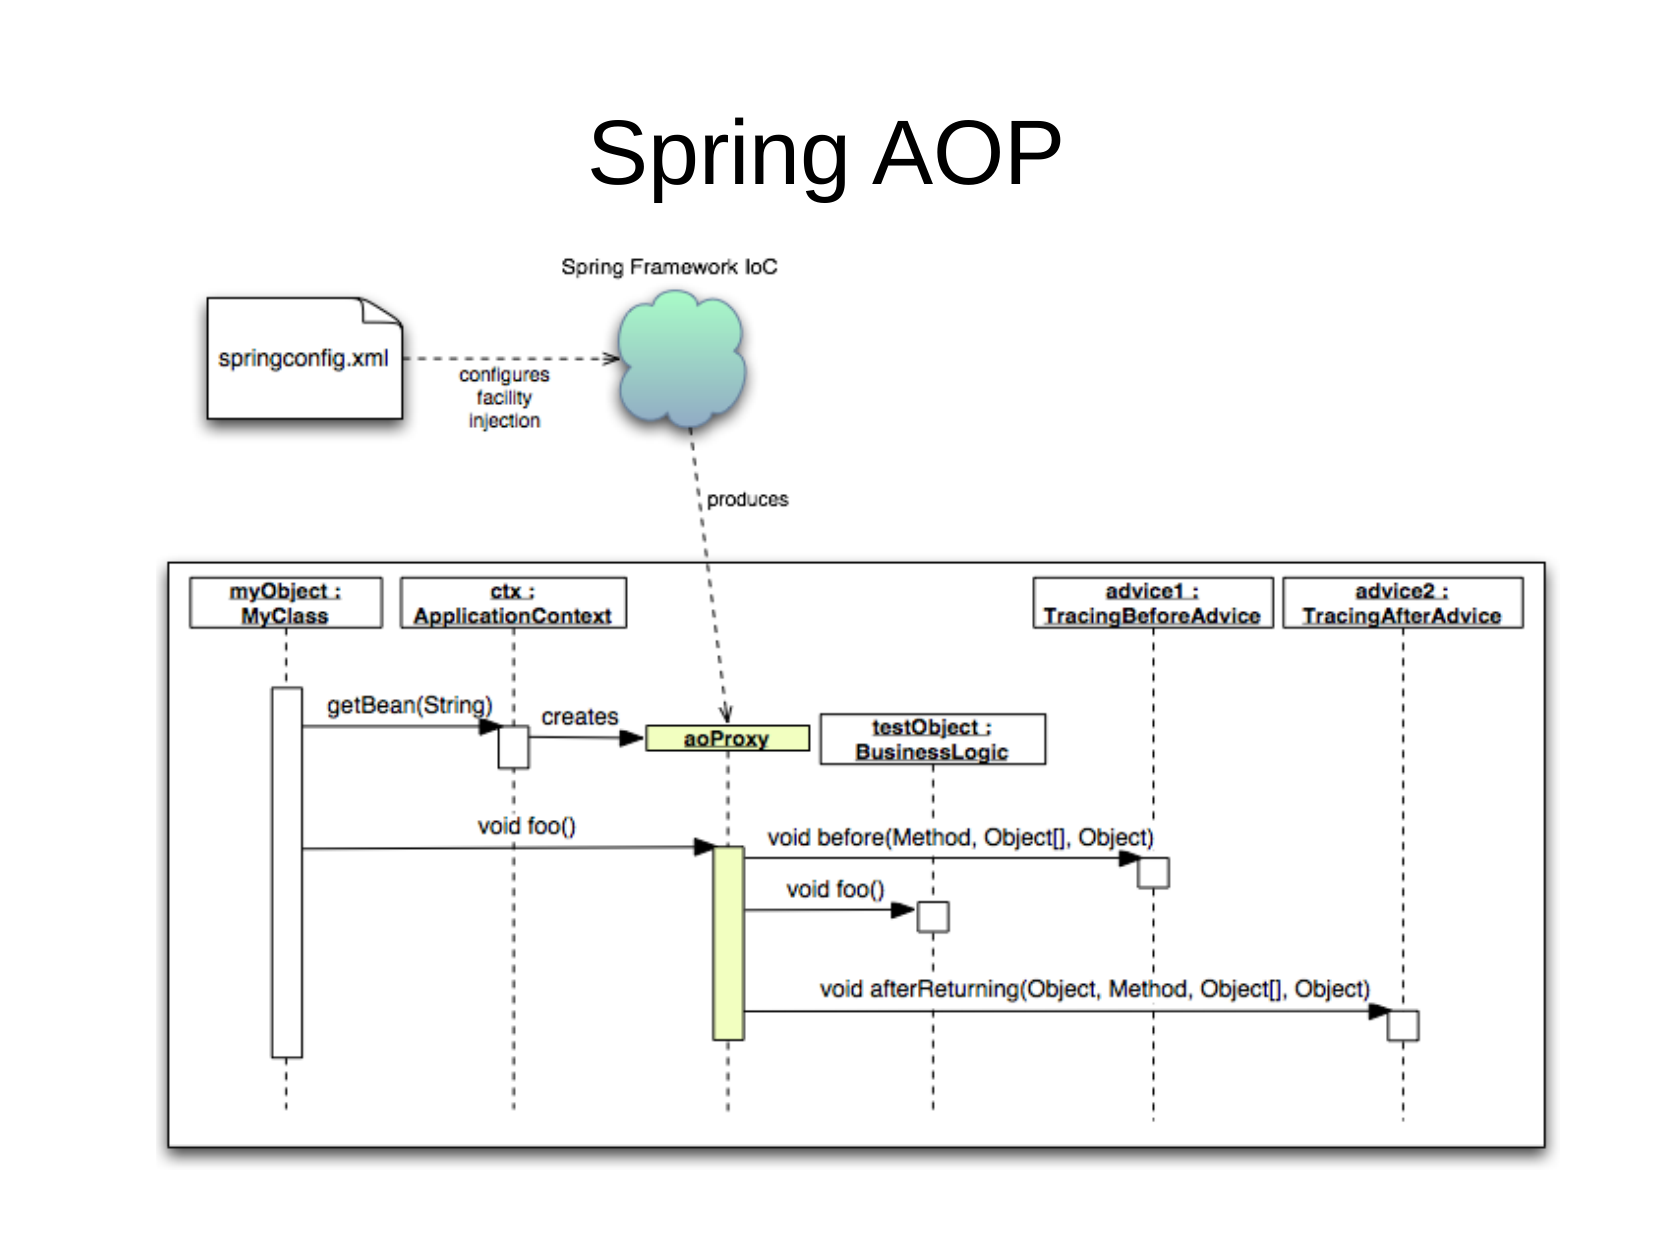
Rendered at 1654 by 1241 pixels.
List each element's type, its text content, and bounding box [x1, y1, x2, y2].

title Spring AOP [82, 49, 1571, 257]
picture [156, 240, 1561, 1171]
